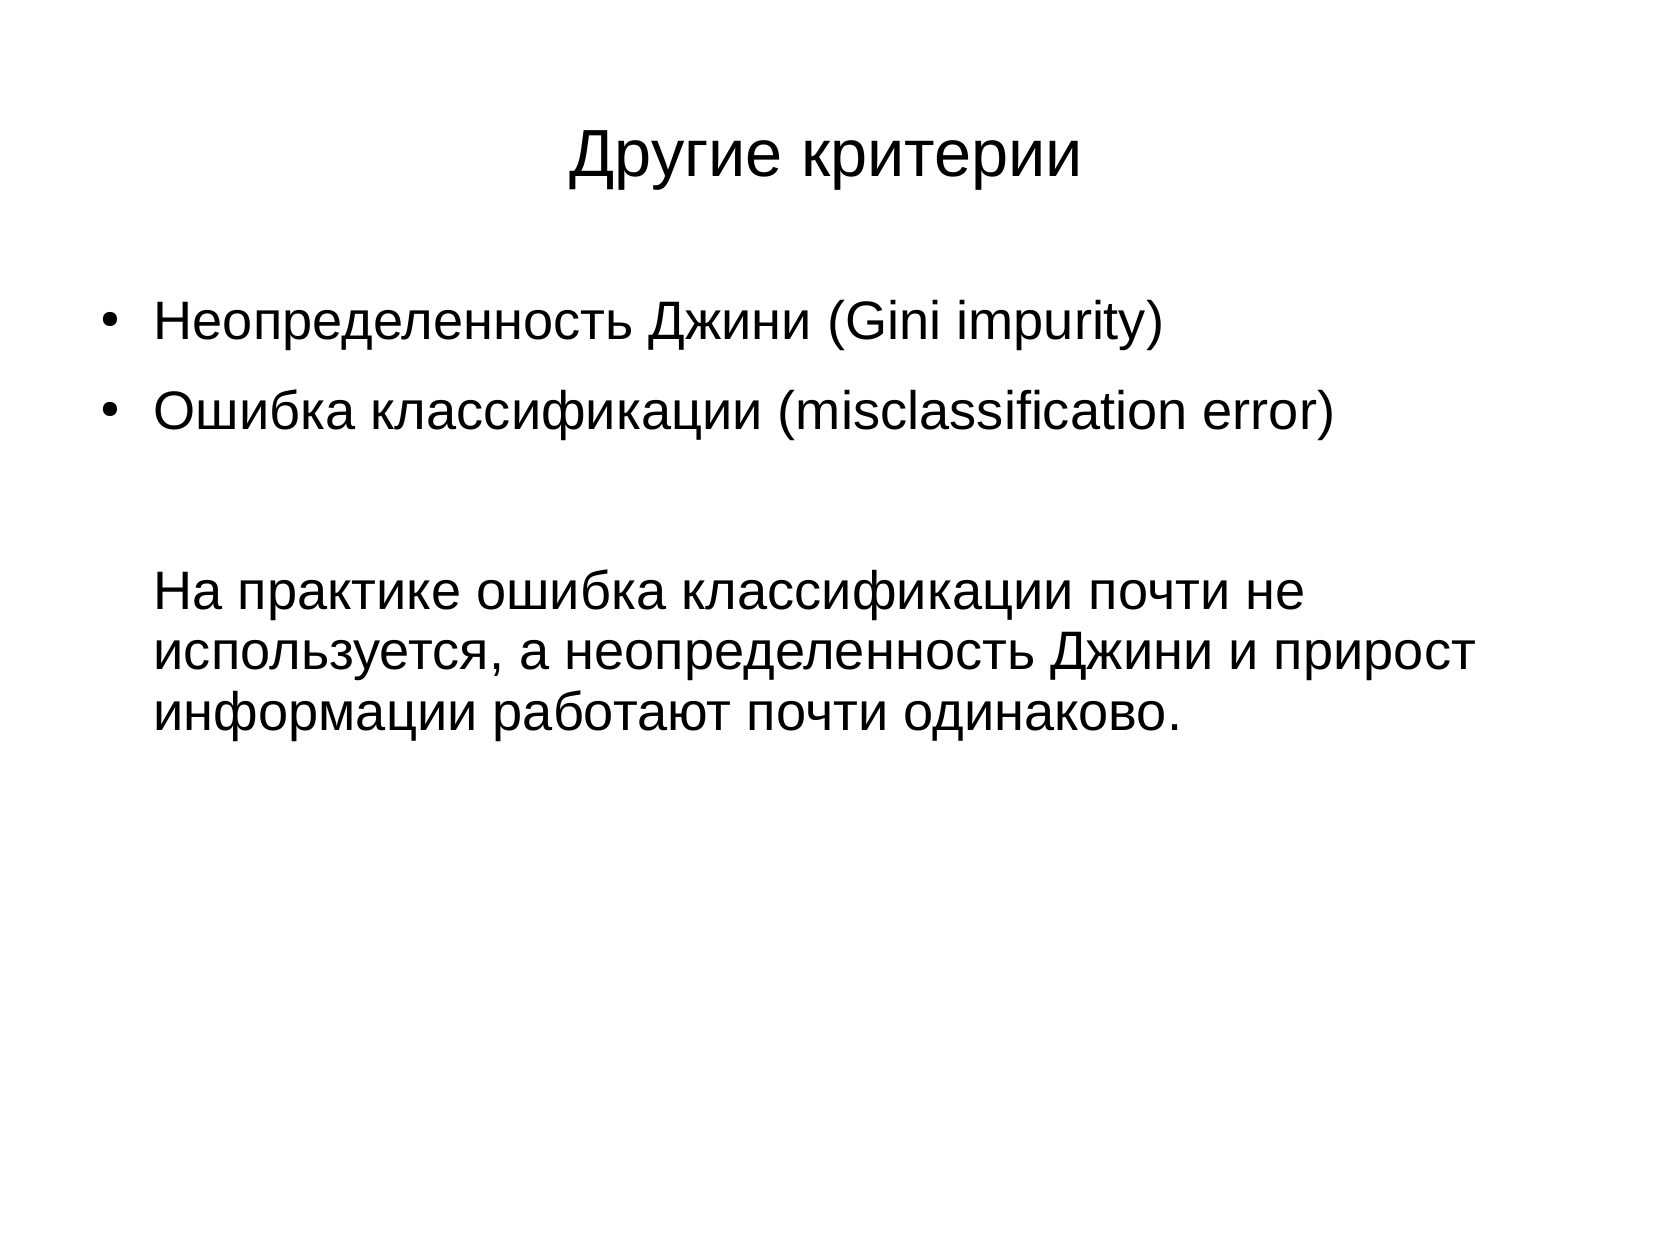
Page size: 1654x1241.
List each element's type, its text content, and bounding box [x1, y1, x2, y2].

list Неопределенность Джини (Gini impurity) Ошибка классификации (misclassification error) На практике ошибка классификации почти не используется, а неопределенность Джини и прирост информации работают почти одинаково. [82, 290, 1571, 1010]
title Другие критерии [82, 49, 1571, 257]
